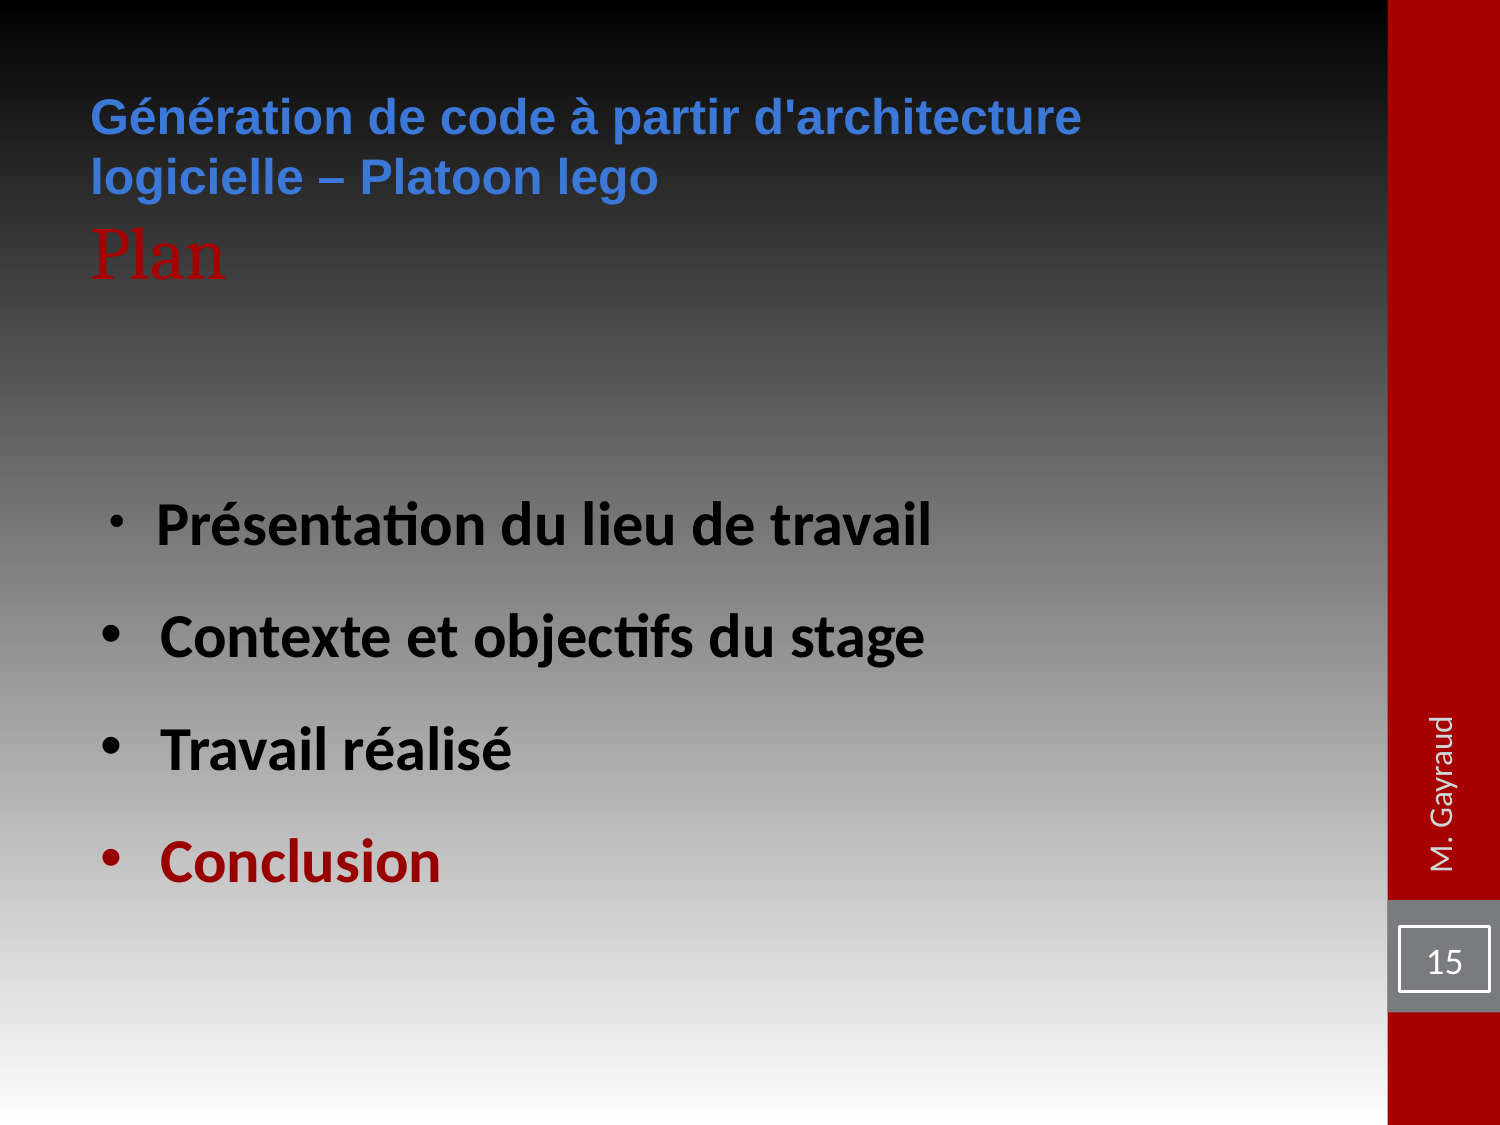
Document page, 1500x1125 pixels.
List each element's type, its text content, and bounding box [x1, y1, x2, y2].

list Présentation du lieu de travail Contexte et objectifs du stage Travail réalisé Conclusion [75, 327, 1377, 1076]
slide_number <numéro> [1399, 926, 1490, 992]
footer M. Gayraud [1408, 500, 1469, 889]
title Génération de code à partir d'architecture logicielle – Platoon lego Plan [75, 45, 1325, 327]
